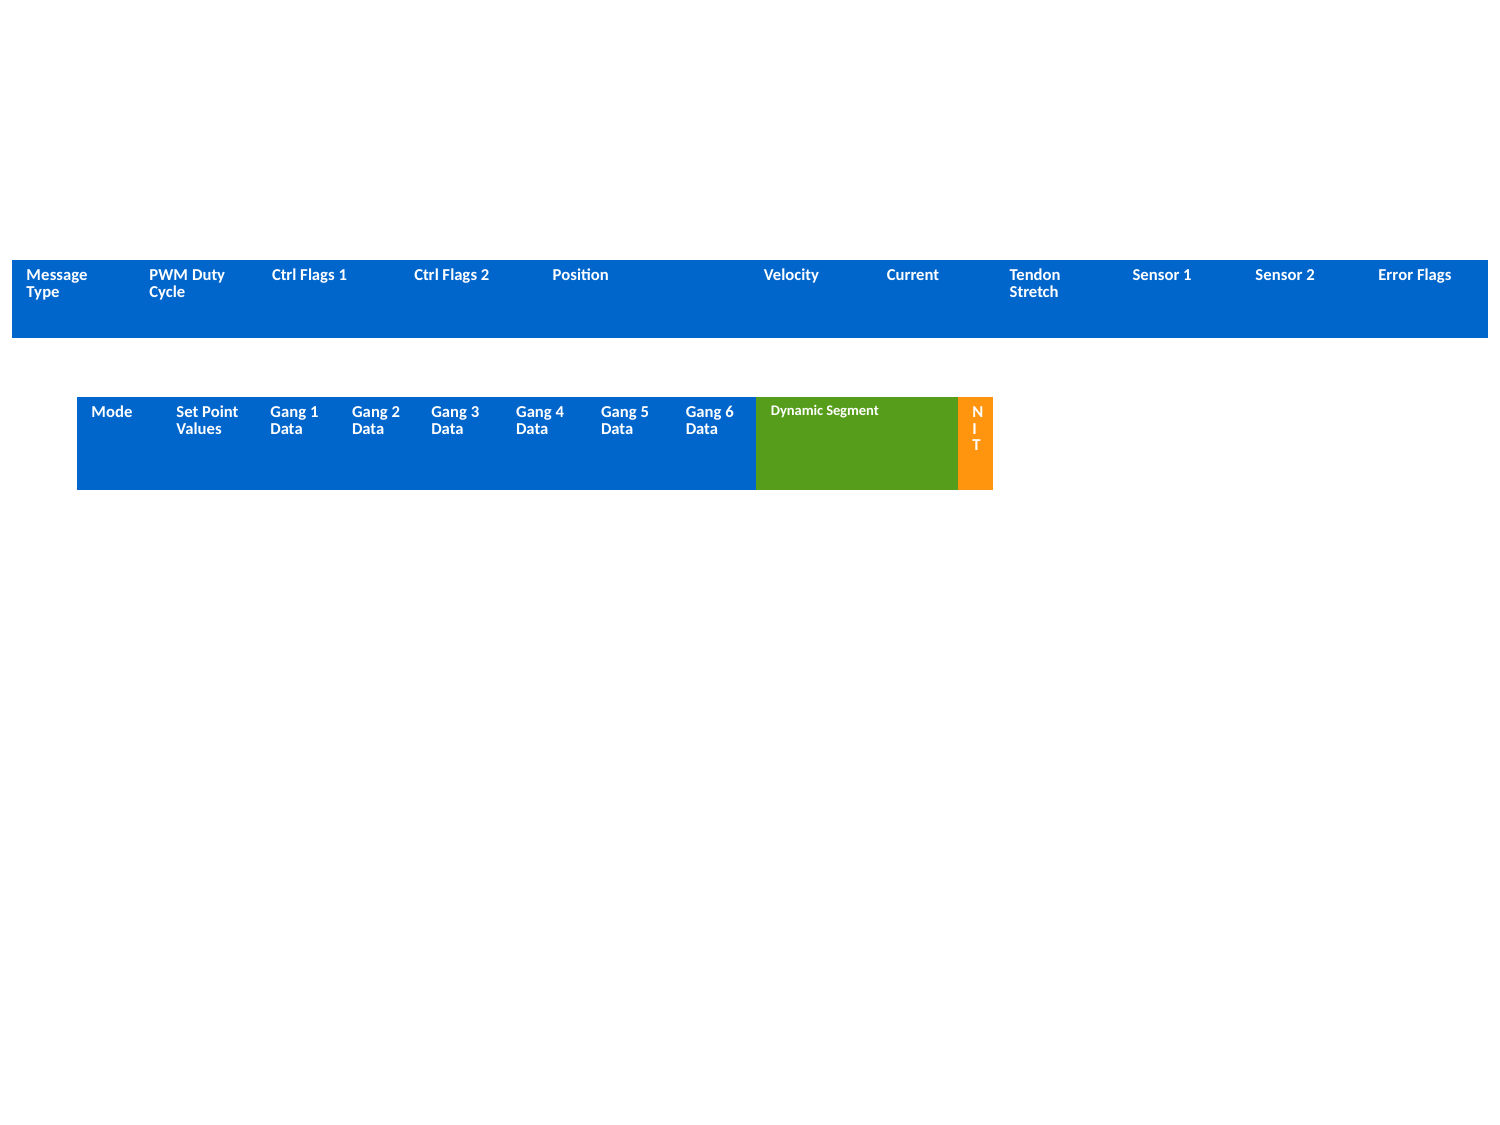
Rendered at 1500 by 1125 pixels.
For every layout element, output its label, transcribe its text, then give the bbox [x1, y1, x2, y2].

table_header Gang 5 Data [586, 397, 671, 490]
table_header Sensor 1 [1118, 260, 1241, 338]
table_header Ctrl Flags 2 [400, 260, 538, 338]
table_header Set Point Values [162, 397, 256, 490]
table_header Gang 1 Data [256, 397, 337, 490]
table_header Gang 3 Data [416, 397, 501, 490]
table_header PWM Duty Cycle [135, 260, 257, 338]
table_header Sensor 2 [1241, 260, 1364, 338]
table_header Gang 6 Data [671, 397, 756, 490]
table_header Dynamic Segment [756, 397, 958, 490]
table_header Error Flags [1364, 260, 1488, 338]
table_header Mode [77, 397, 162, 490]
table_header Gang 2 Data [337, 397, 416, 490]
table_header Current [872, 260, 995, 338]
table_header Message Type [12, 260, 135, 338]
table_header Ctrl Flags 1 [257, 260, 400, 338]
table_header Gang 4 Data [501, 397, 586, 490]
table_header Position [538, 260, 749, 338]
table_header Velocity [749, 260, 872, 338]
table_header Tendon Stretch [995, 260, 1118, 338]
table_header NIT [958, 397, 993, 490]
